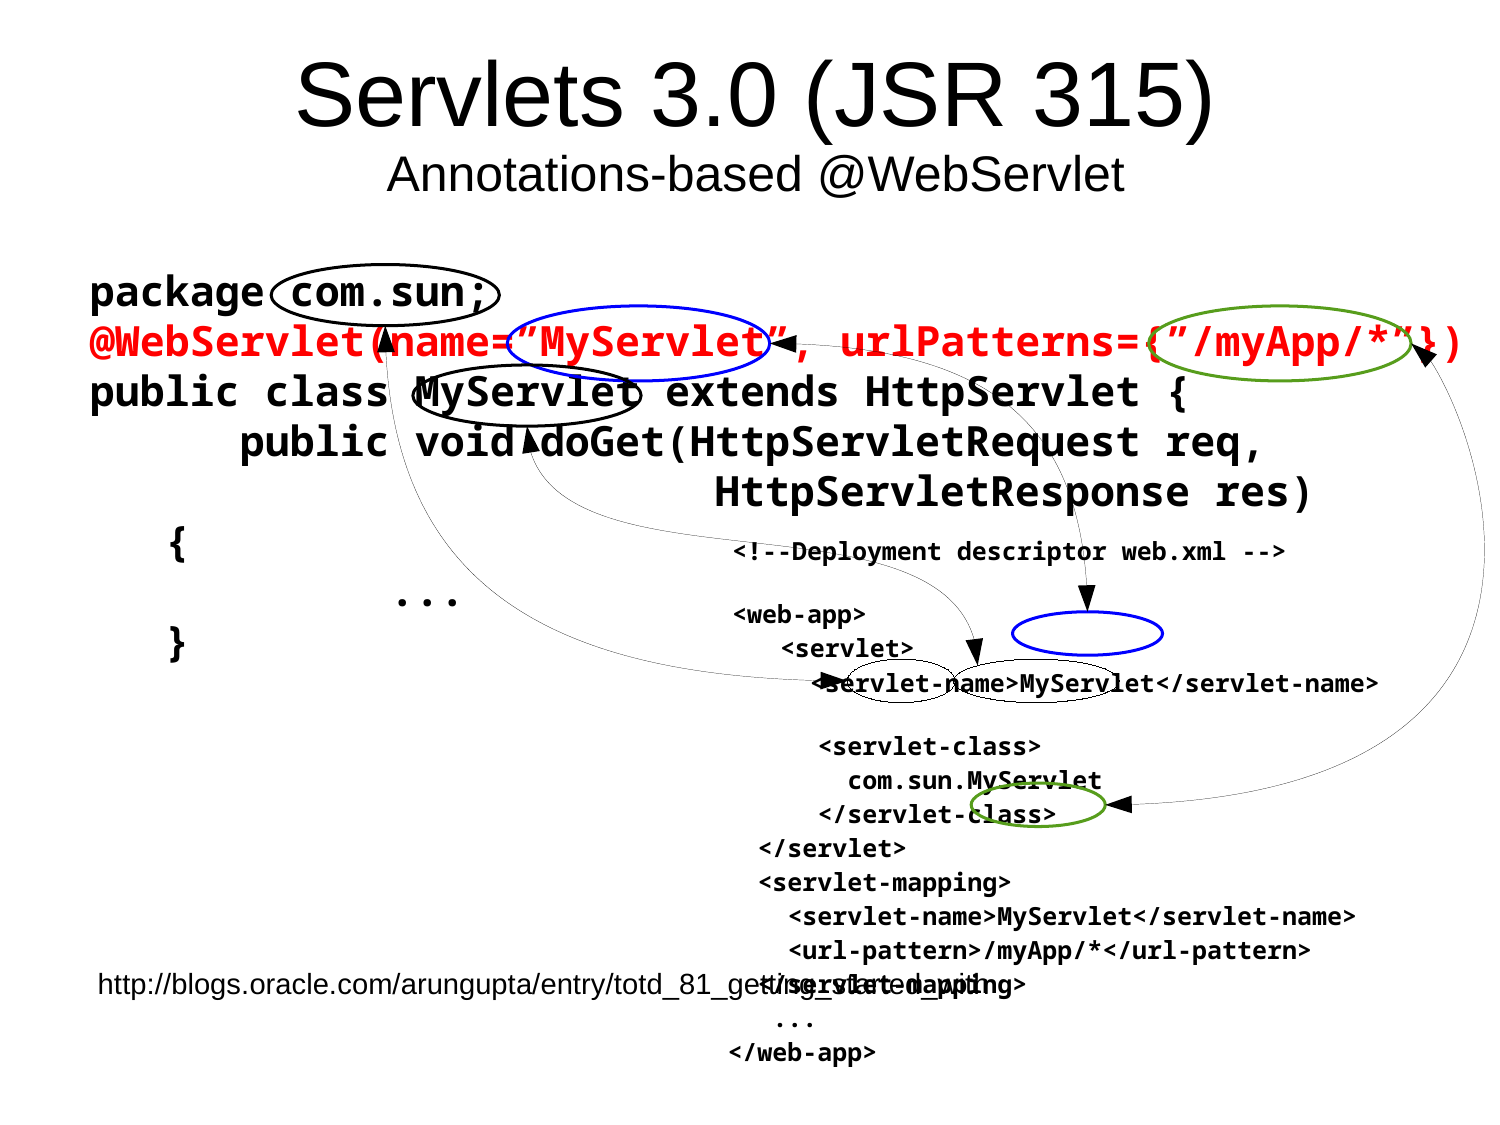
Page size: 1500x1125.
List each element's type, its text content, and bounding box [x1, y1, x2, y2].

text_box package com.sun; @WebServlet(name=”MyServlet”, urlPatterns={”/myApp/*”}) public class MyServlet extends HttpServlet { public void doGet(HttpServletRequest req, HttpServletResponse res) { ... } [415, 367, 639, 424]
text_box package com.sun; @WebServlet(name=”MyServlet”, urlPatterns={”/myApp/*”}) public class MyServlet extends HttpServlet { public void doGet(HttpServletRequest req, HttpServletResponse res) { ... } [529, 345, 1079, 537]
text_box http://blogs.oracle.com/arungupta/entry/totd_81_getting_started_with [82, 957, 712, 1013]
text_box package com.sun; @WebServlet(name=”MyServlet”, urlPatterns={”/myApp/*”}) public class MyServlet extends HttpServlet { public void doGet(HttpServletRequest req, HttpServletResponse res) { ... } [1151, 308, 1409, 379]
title Servlets 3.0 (JSR 315) Annotations-based @WebServlet [133, 43, 1378, 202]
text_box package com.sun; @WebServlet(name=”MyServlet”, urlPatterns={”/myApp/*”}) public class MyServlet extends HttpServlet { public void doGet(HttpServletRequest req, HttpServletResponse res) { ... } [509, 308, 768, 379]
list <!--Deployment descriptor web.xml --> <web-app> <servlet> <servlet-name>MyServlet</servlet-name> <servlet-class> com.sun.MyServlet </servlet-class> </servlet> <servlet-mapping> <servlet-name>MyServlet</servlet-name> <url-pattern>/myApp/*</url-pattern> </servlet-mapping> ... </web-app> [712, 533, 1488, 1031]
text_box package com.sun; @WebServlet(name=”MyServlet”, urlPatterns={”/myApp/*”}) public class MyServlet extends HttpServlet { public void doGet(HttpServletRequest req, HttpServletResponse res) { ... } [273, 267, 497, 324]
text_box package com.sun; @WebServlet(name=”MyServlet”, urlPatterns={”/myApp/*”}) public class MyServlet extends HttpServlet { public void doGet(HttpServletRequest req, HttpServletResponse res) { ... } [75, 257, 1500, 713]
